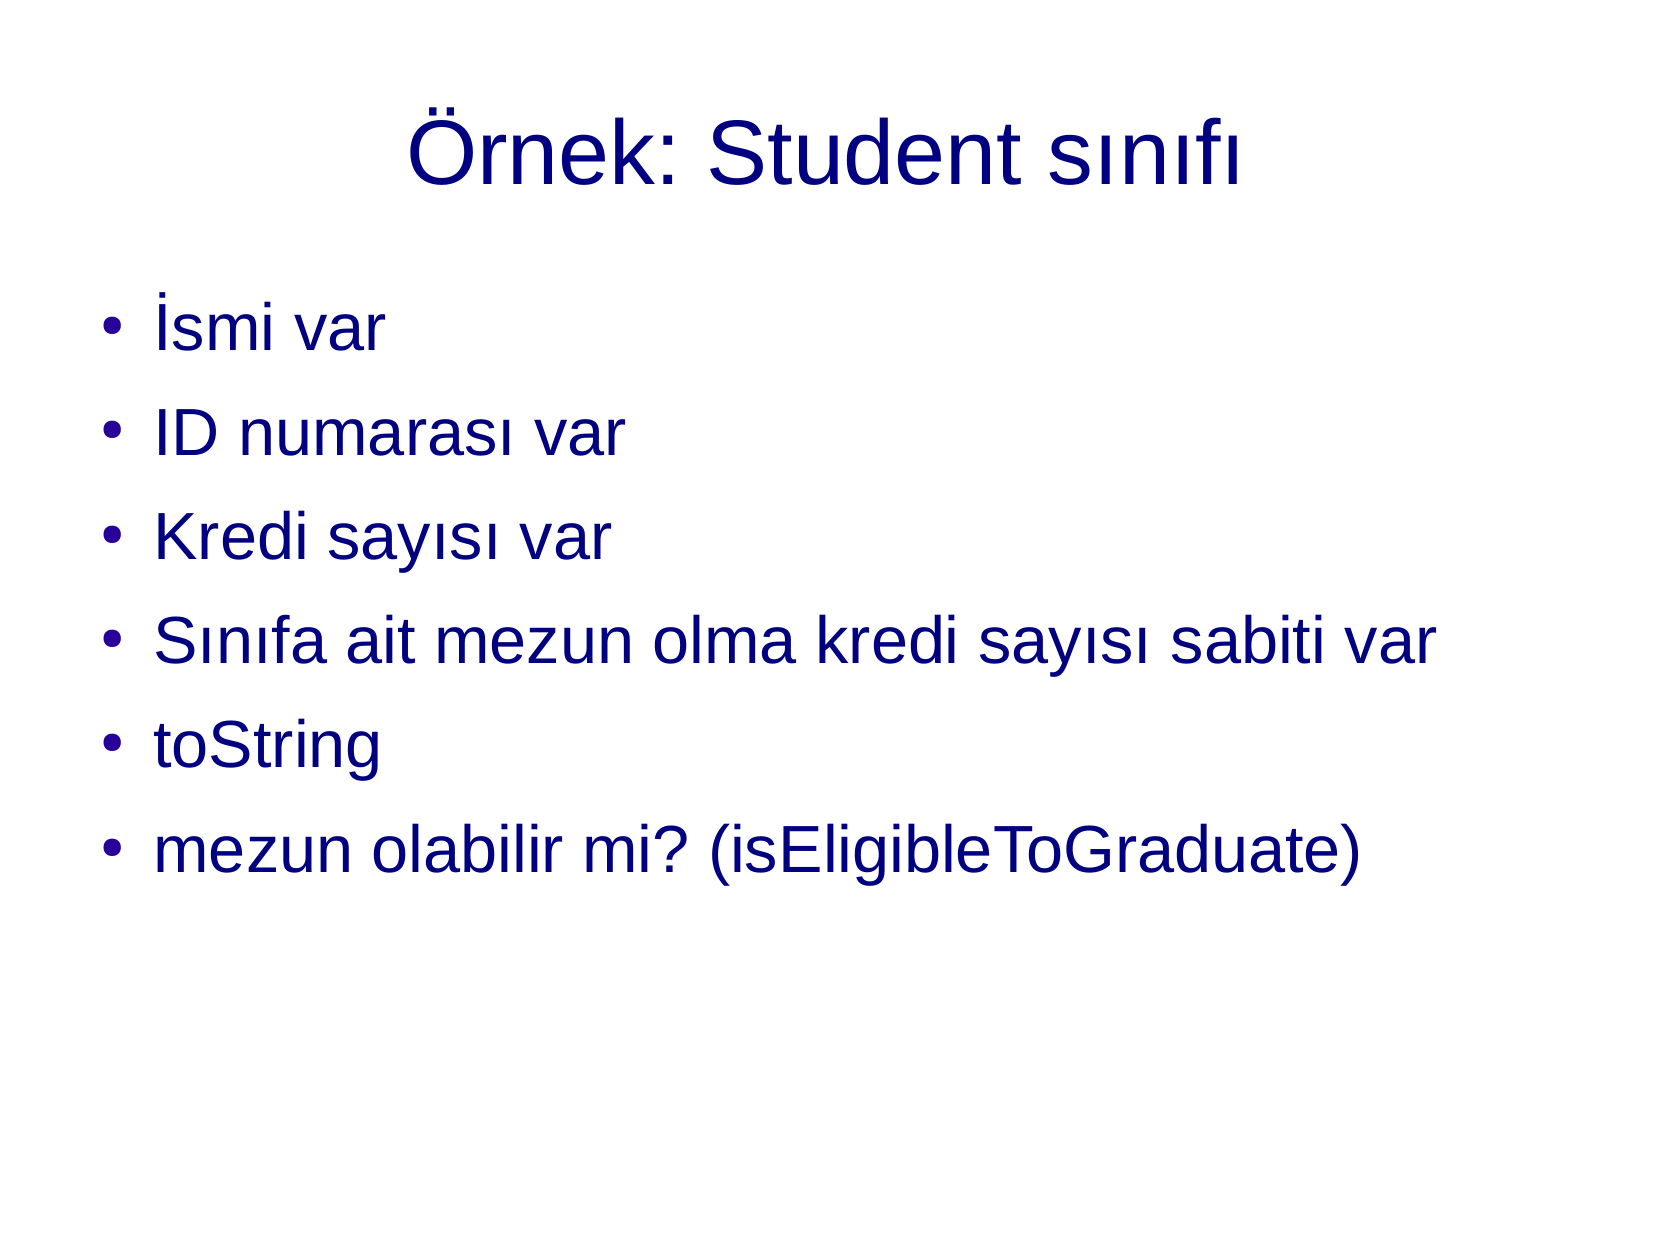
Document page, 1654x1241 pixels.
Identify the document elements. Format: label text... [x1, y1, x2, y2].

title Örnek: Student sınıfı [82, 49, 1571, 257]
list İsmi var ID numarası var Kredi sayısı var Sınıfa ait mezun olma kredi sayısı sabiti var toString mezun olabilir mi? (isEligibleToGraduate) [82, 290, 1571, 1109]
